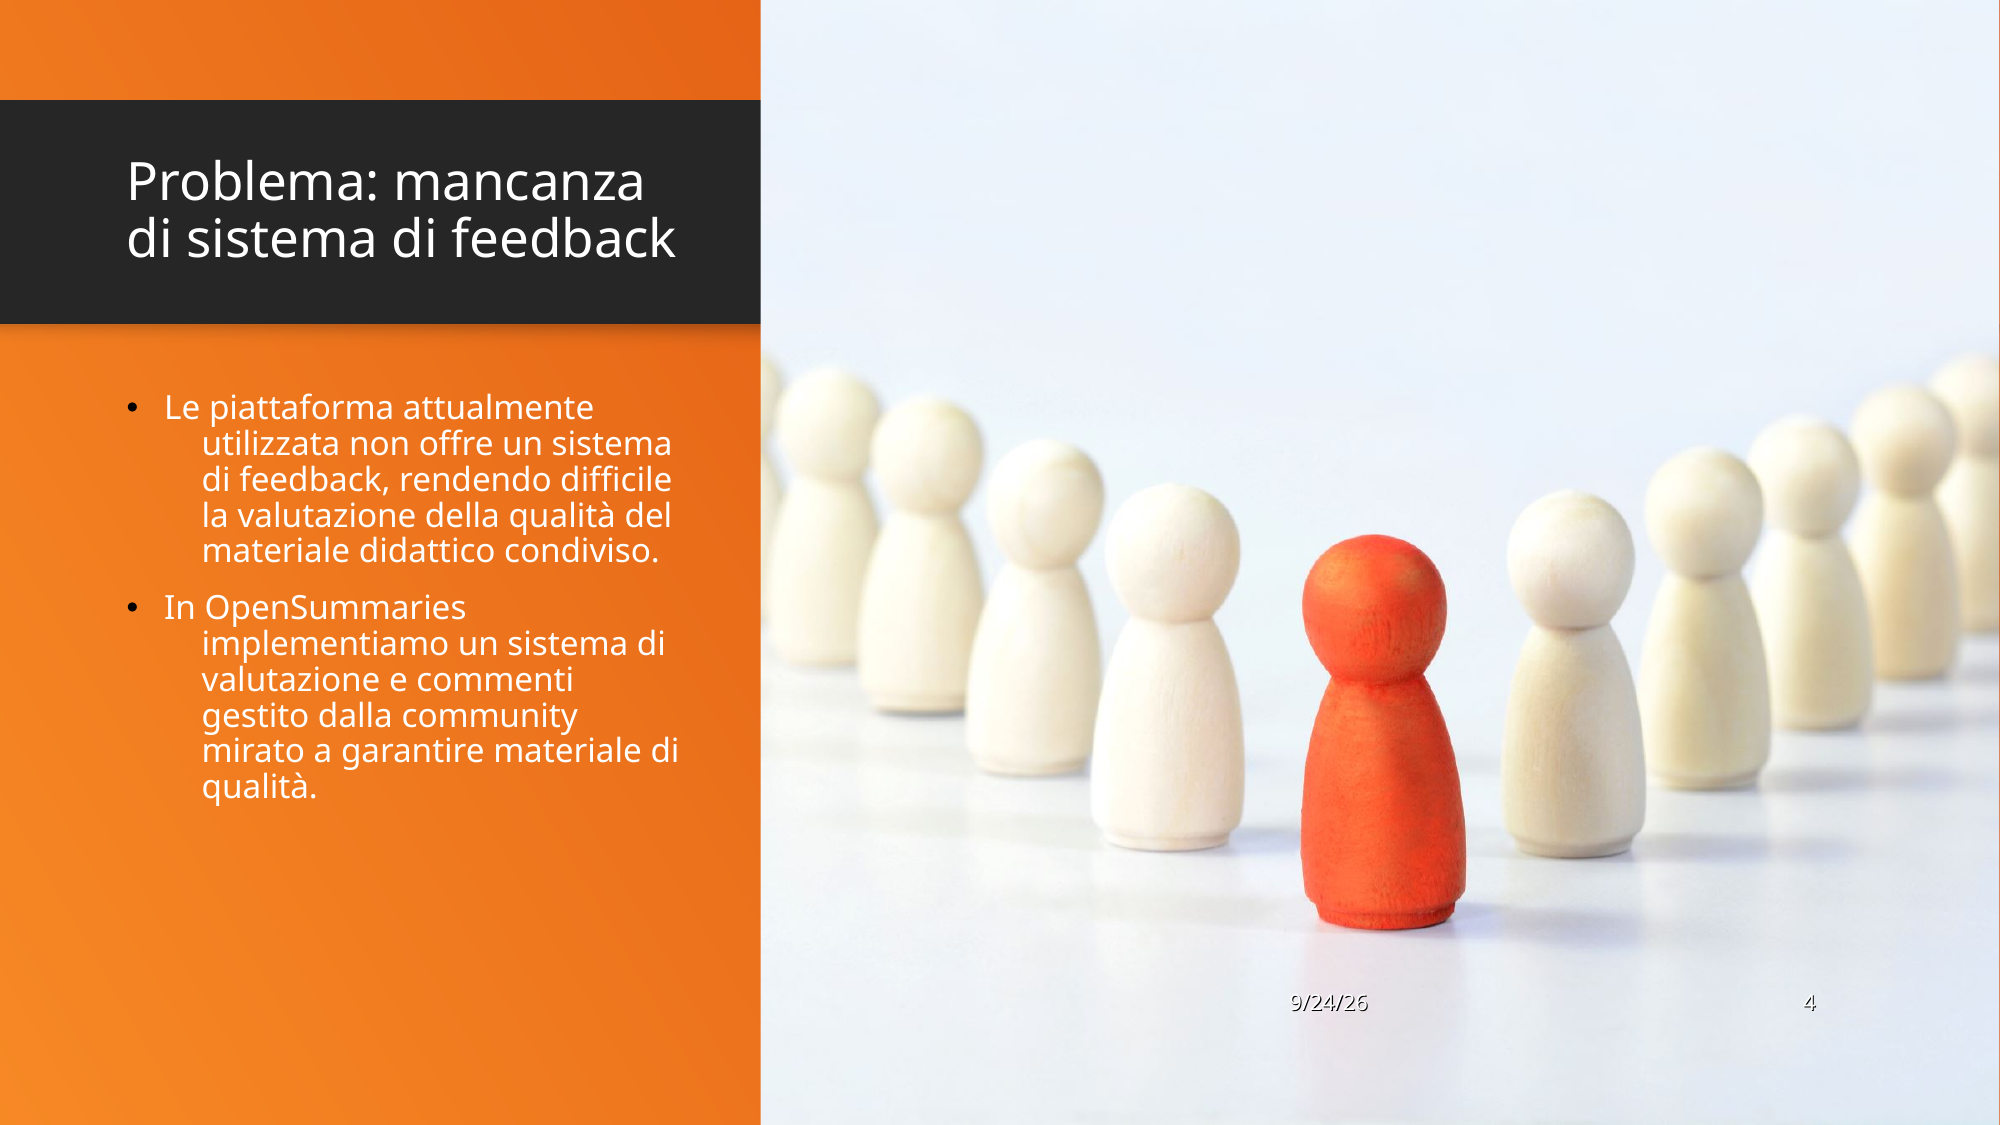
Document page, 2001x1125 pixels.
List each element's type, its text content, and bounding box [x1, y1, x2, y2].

title Problema: mancanza di sistema di feedback [111, 123, 716, 301]
slide_number 06/11/2023 [1274, 973, 1689, 1034]
picture [760, 0, 2000, 1125]
list Le piattaforma attualmente utilizzata non offre un sistema di feedback, rendendo difficile la valutazione della qualità del materiale didattico condiviso. In OpenSummaries implementiamo un sistema di valutazione e commenti gestito dalla community mirato a garantire materiale di qualità. [111, 383, 700, 974]
slide_number 4 [1788, 973, 1939, 1034]
